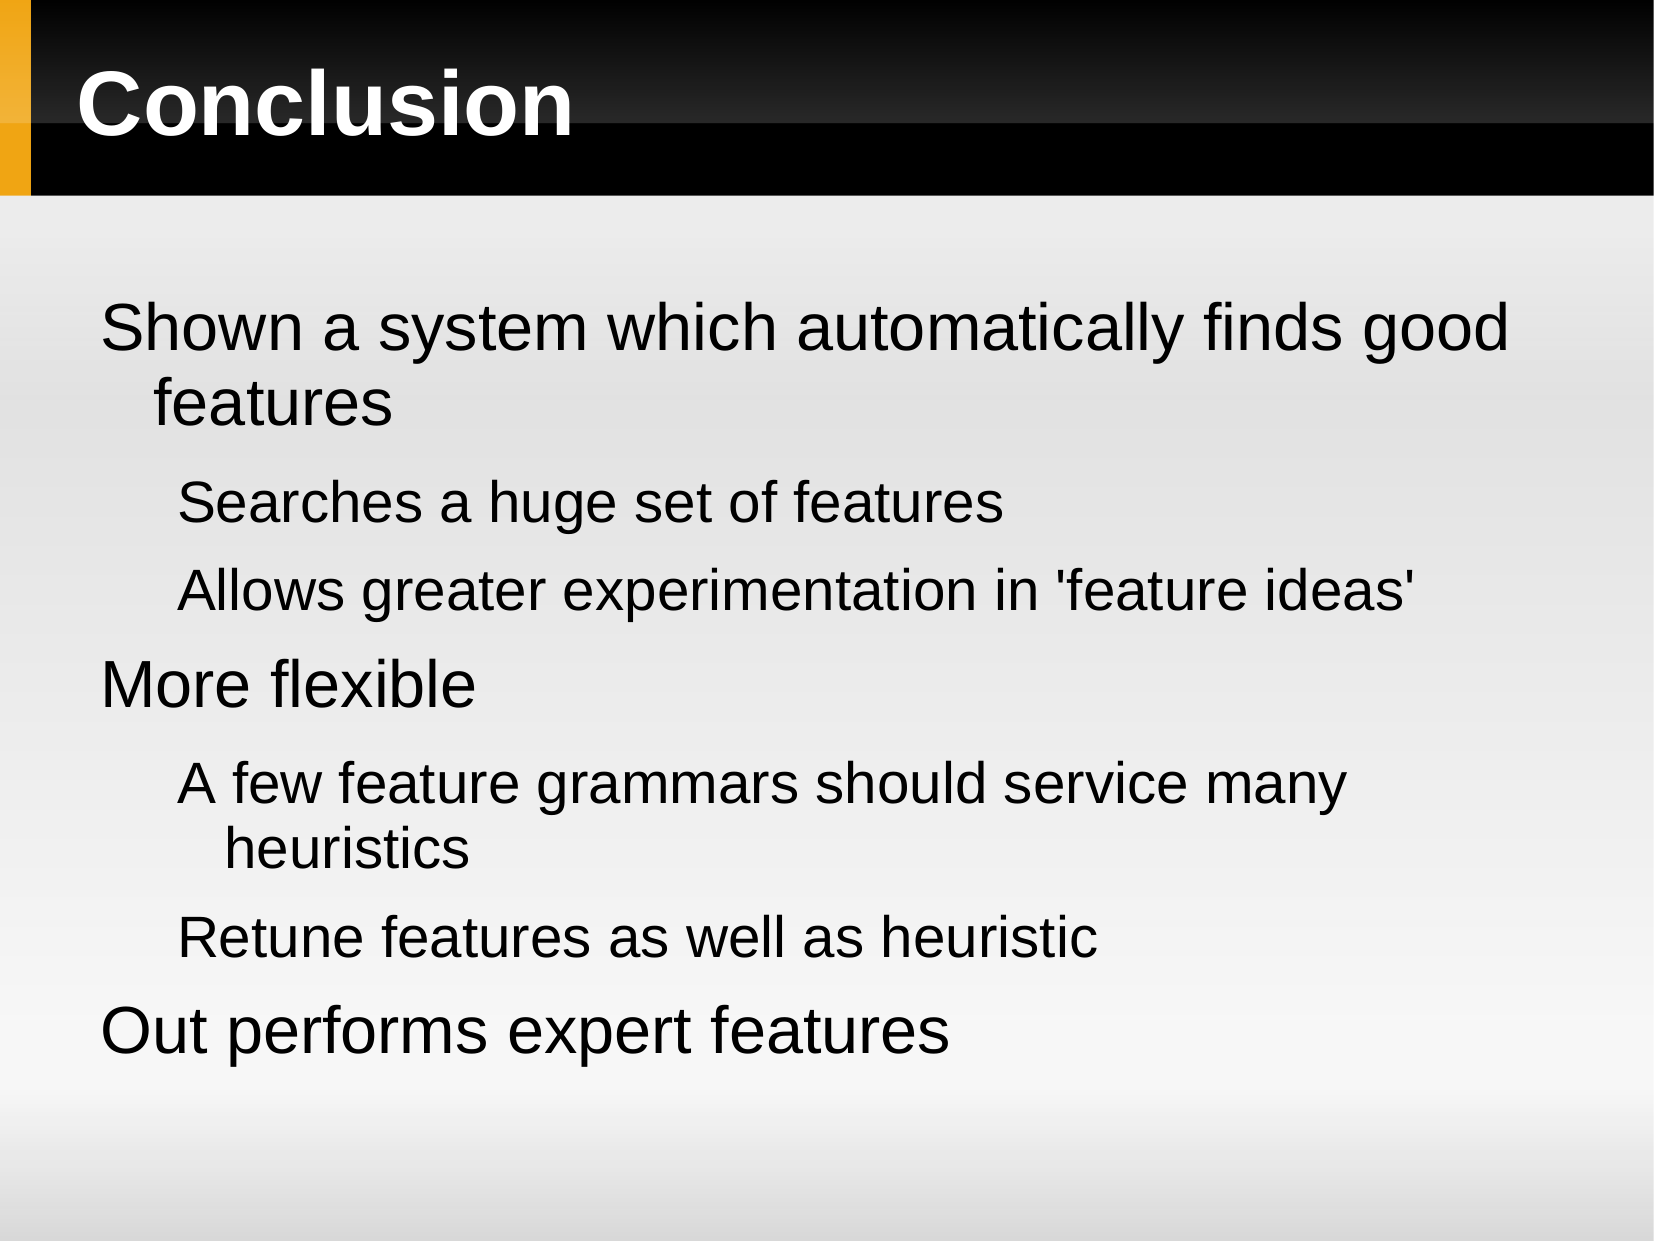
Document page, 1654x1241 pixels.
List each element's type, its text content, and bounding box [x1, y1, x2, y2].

picture [0, 0, 1654, 1241]
title Conclusion [76, 7, 1565, 200]
list Shown a system which automatically finds good features Searches a huge set of features Allows greater experimentation in 'feature ideas' More flexible A few feature grammars should service many heuristics Retune features as well as heuristic Out performs expert features [82, 290, 1571, 1094]
